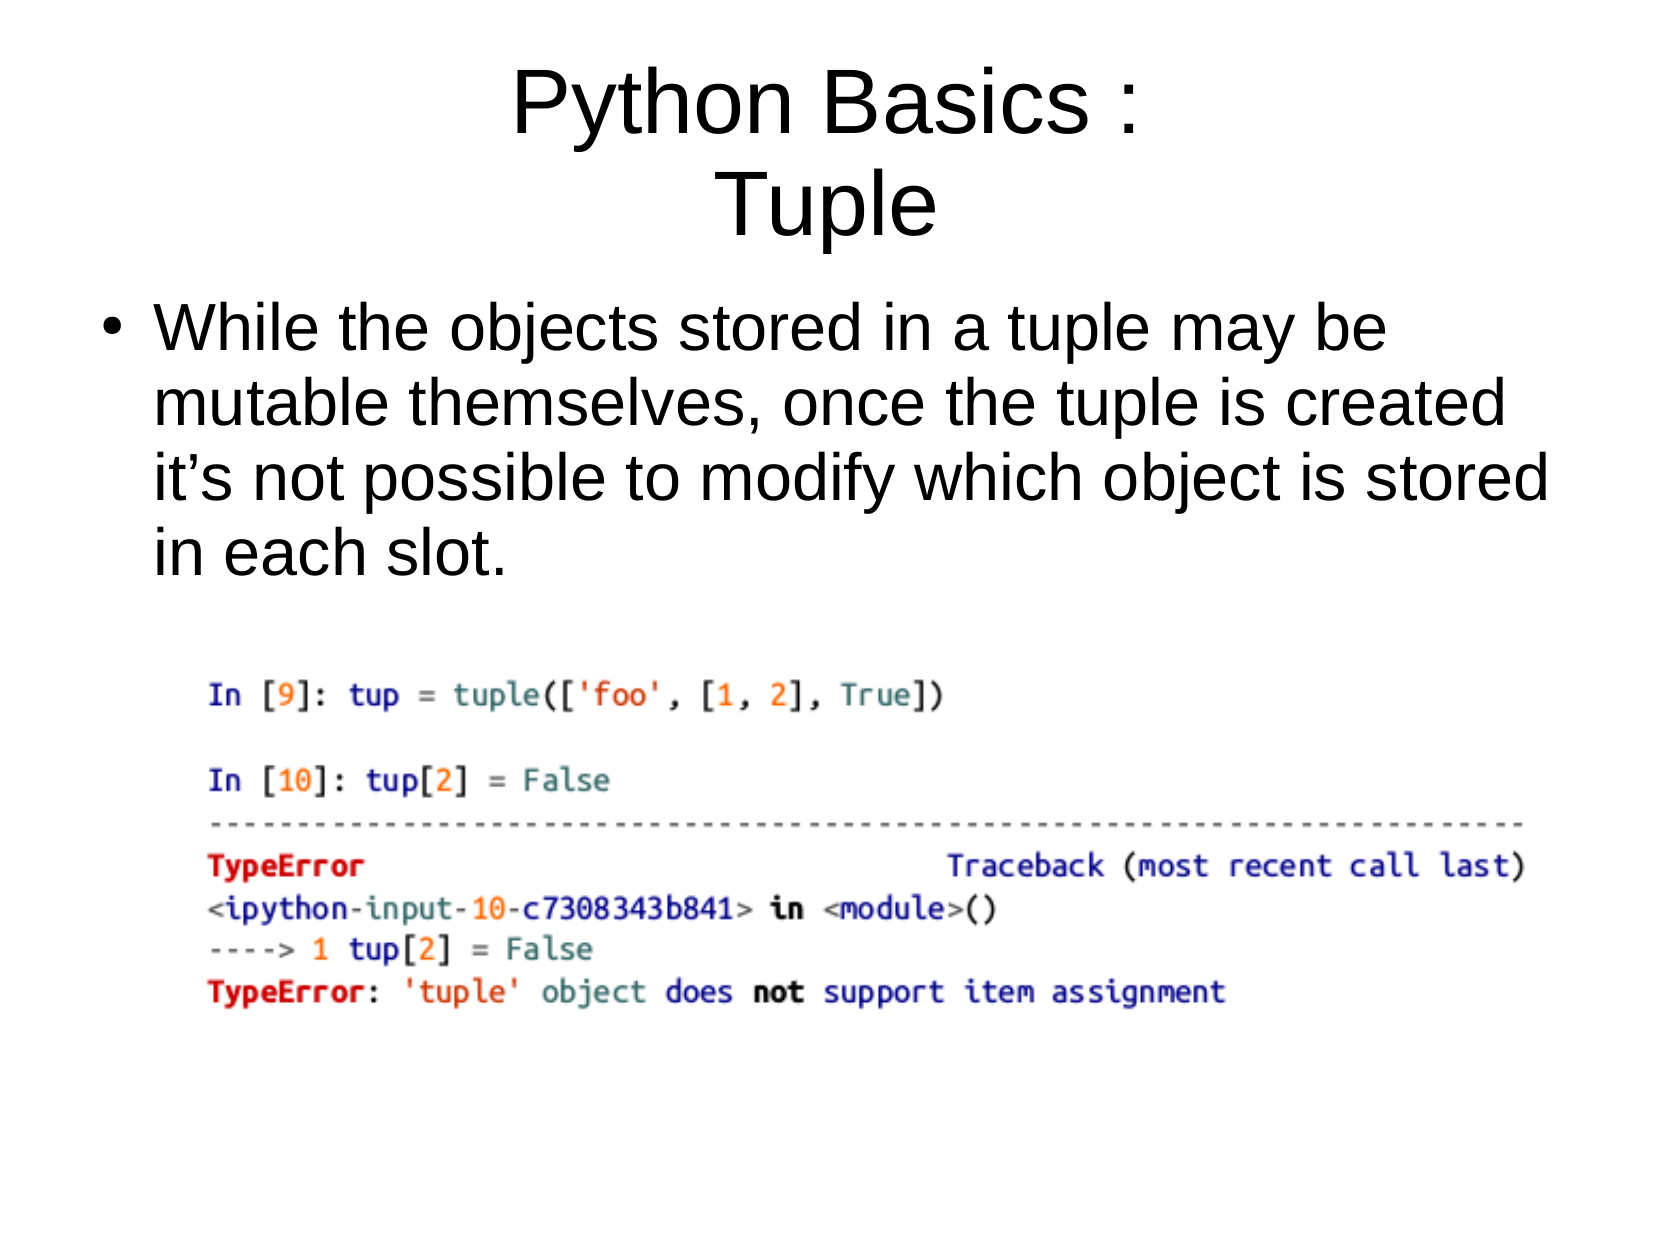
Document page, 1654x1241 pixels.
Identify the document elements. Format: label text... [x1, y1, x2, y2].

picture [195, 674, 1531, 1036]
title Python Basics : Tuple [82, 49, 1571, 257]
list While the objects stored in a tuple may be mutable themselves, once the tuple is created it’s not possible to modify which object is stored in each slot. [82, 290, 1571, 1010]
